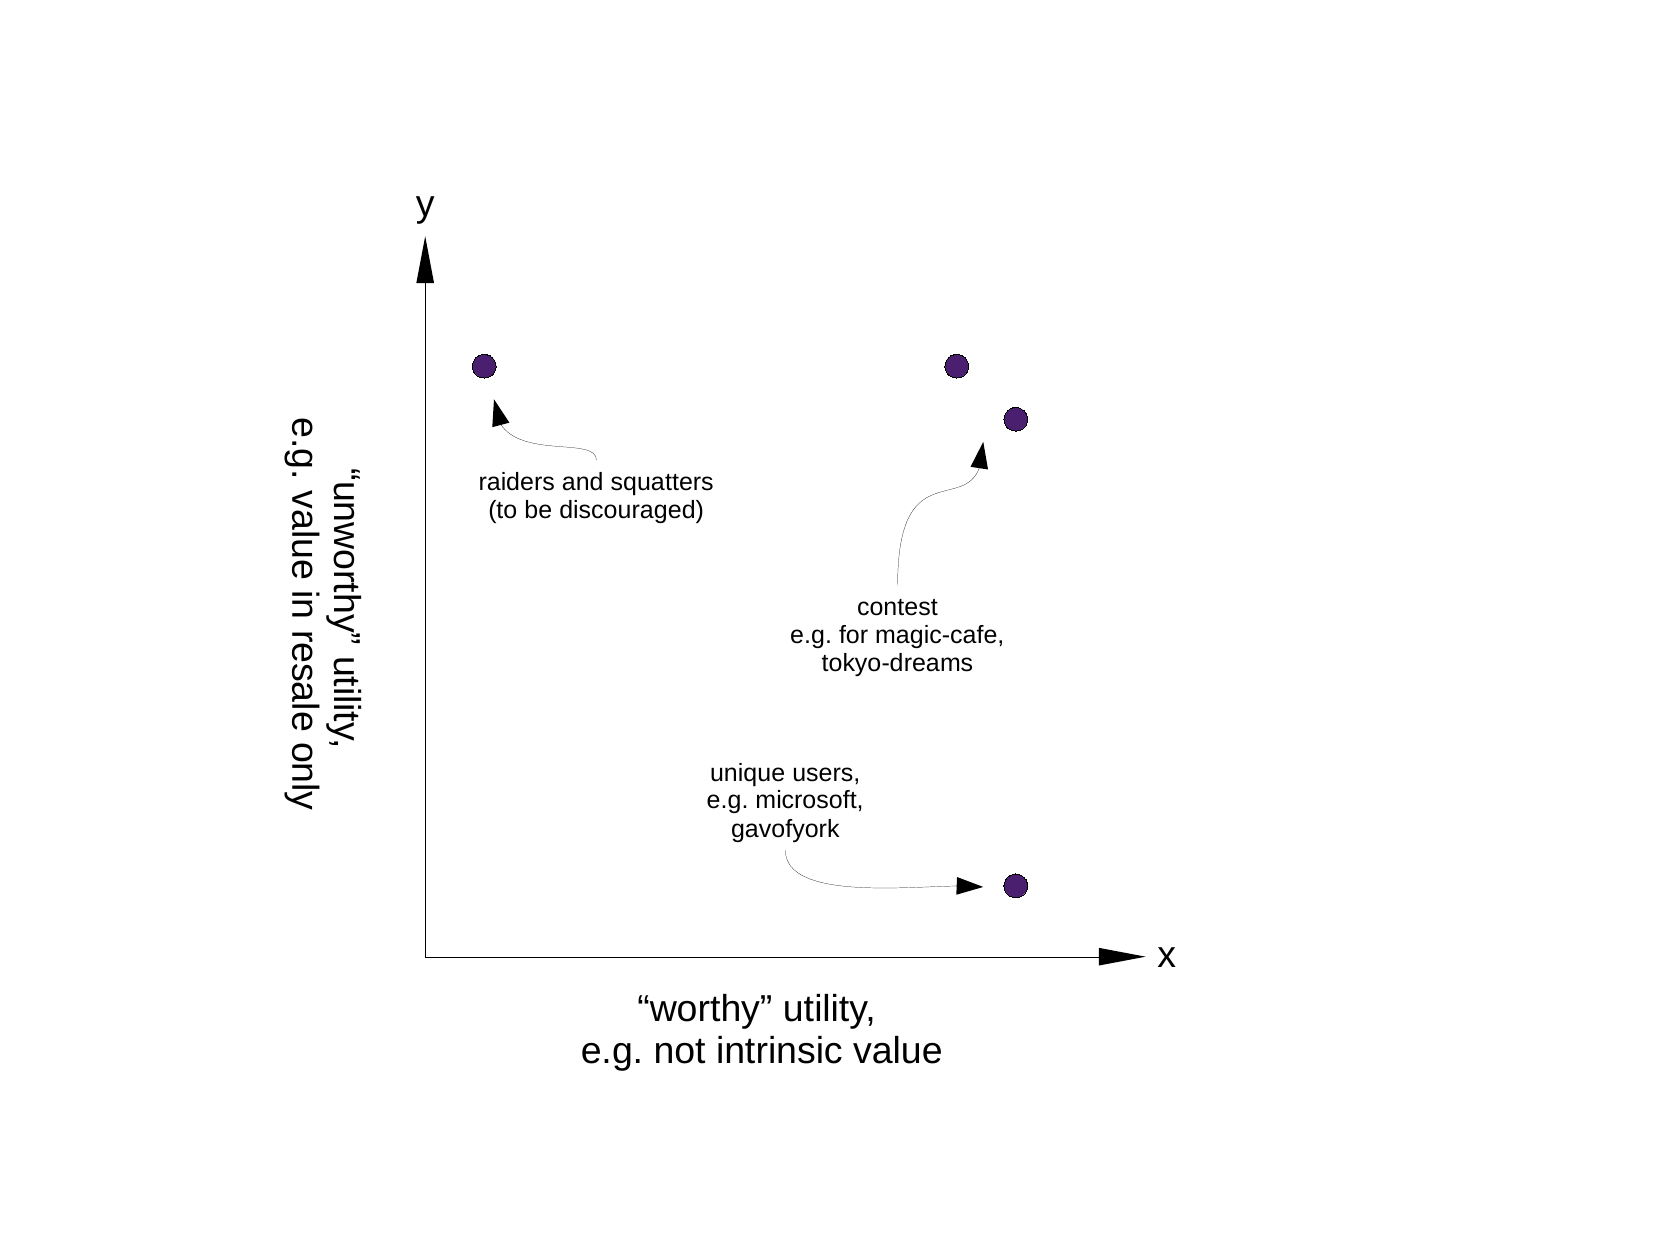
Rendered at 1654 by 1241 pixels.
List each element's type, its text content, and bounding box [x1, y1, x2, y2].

text_box contest e.g. for magic-cafe, tokyo-dreams [767, 585, 1028, 686]
text_box [1003, 407, 1028, 432]
text_box “worthy” utility, e.g. not intrinsic value [425, 980, 1099, 1080]
text_box [944, 354, 969, 379]
text_box [472, 354, 497, 379]
text_box x [1157, 933, 1229, 976]
text_box raiders and squatters (to be discouraged) [448, 460, 745, 532]
text_box unique users, e.g. microsoft, gavofyork [685, 750, 886, 851]
text_box y [389, 182, 461, 237]
text_box [1003, 873, 1028, 898]
text_box “unworthy” utility, e.g. value in resale only [276, 271, 376, 957]
